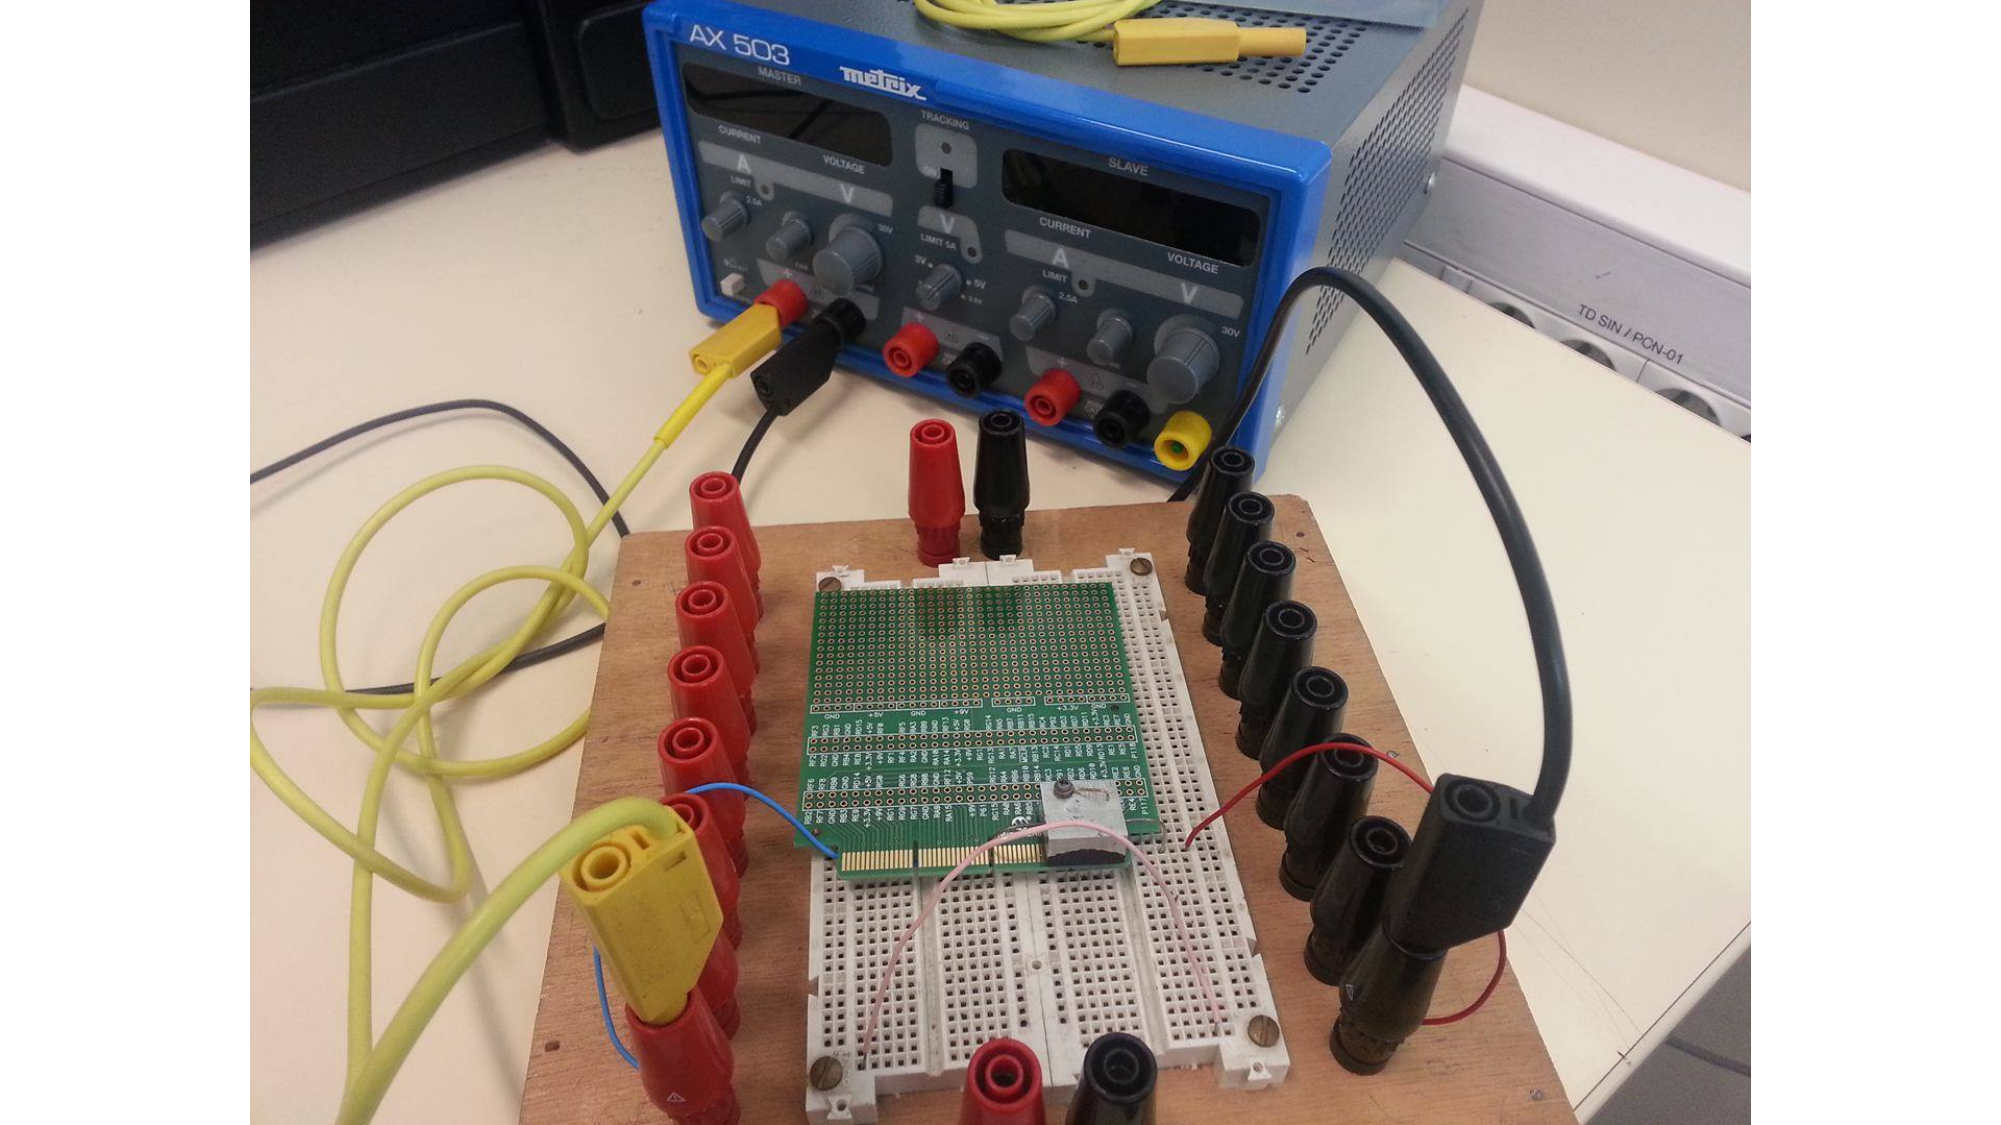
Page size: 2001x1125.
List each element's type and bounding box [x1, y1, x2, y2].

picture [250, 0, 1751, 1125]
